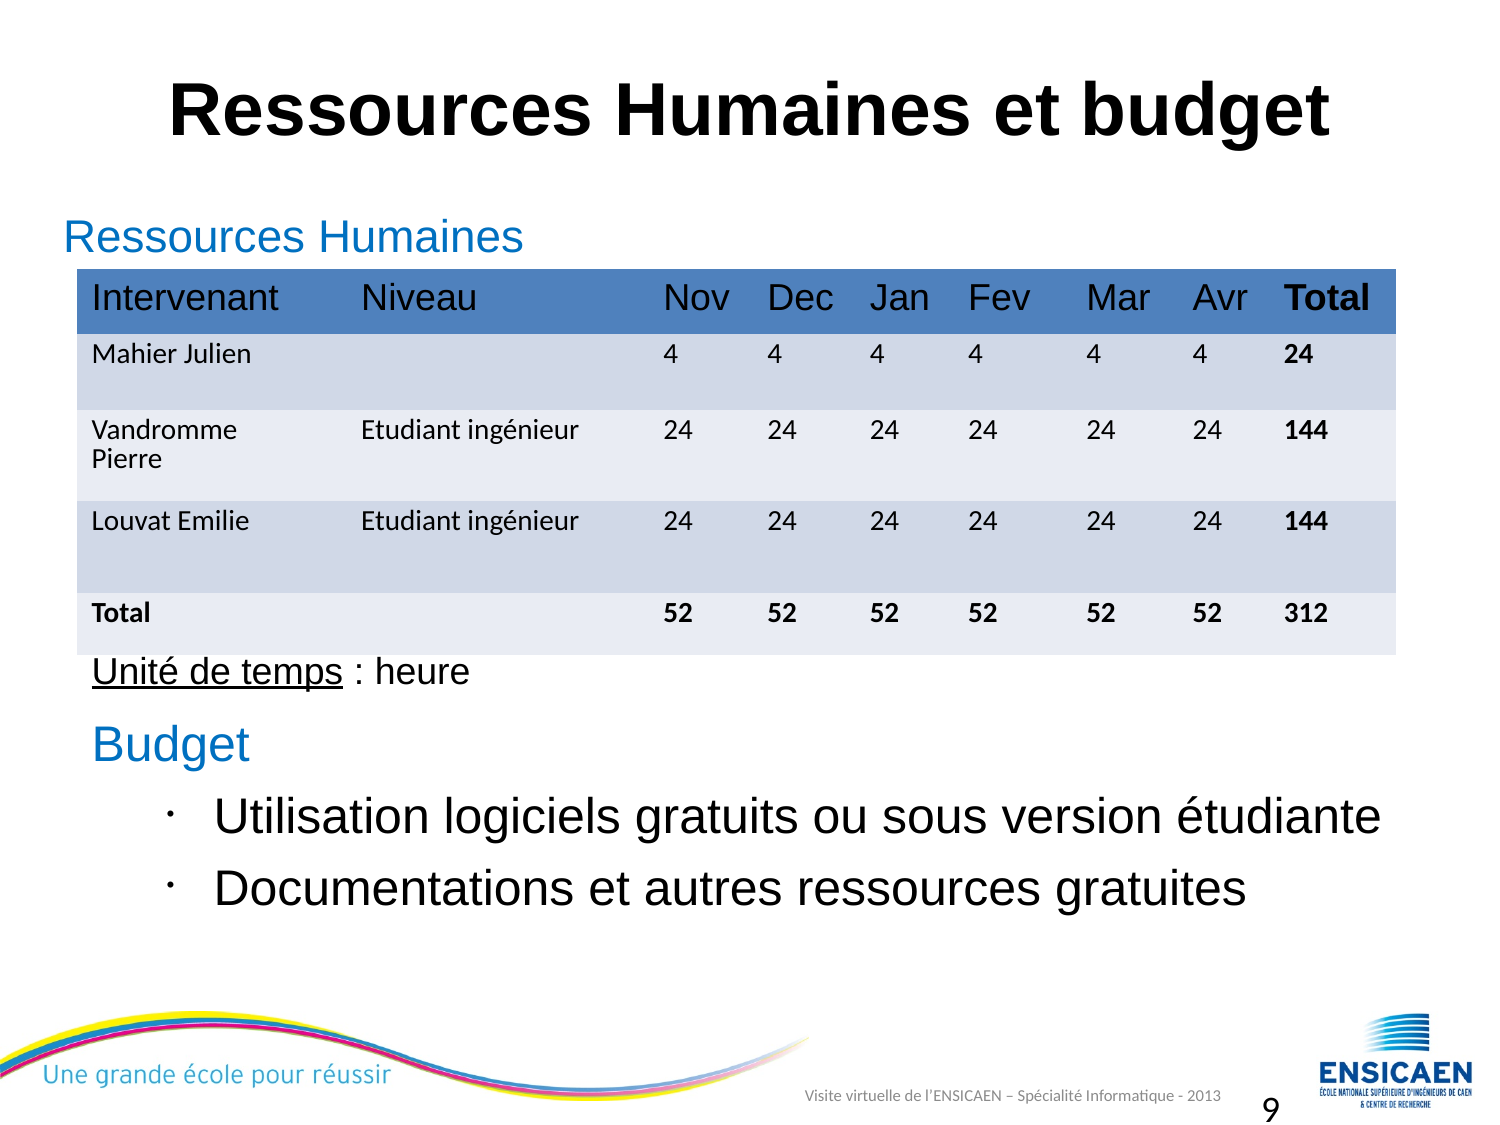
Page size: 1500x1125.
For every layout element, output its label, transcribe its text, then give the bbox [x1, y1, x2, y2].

table_cell 4 [953, 334, 1071, 410]
text_box Ressources Humaines [48, 191, 540, 270]
slide_number <numéro> [1246, 1070, 1317, 1125]
table_cell [346, 334, 648, 410]
table_cell 52 [752, 593, 855, 631]
table_cell 52 [855, 593, 953, 631]
table_cell 4 [1071, 334, 1178, 410]
table_cell 24 [953, 410, 1071, 501]
table_cell 312 [1269, 593, 1396, 631]
picture [1316, 1011, 1475, 1110]
table_cell 144 [1269, 410, 1396, 501]
table_cell 24 [1071, 410, 1178, 501]
title Ressources Humaines et budget [75, 45, 1425, 192]
table_cell 144 [1269, 501, 1396, 593]
table_cell Louvat Emilie [77, 501, 310, 593]
table_cell [310, 410, 346, 501]
text_box Unité de temps : heure [76, 631, 1412, 700]
table_header Dec [752, 269, 855, 334]
table_cell Etudiant ingénieur [346, 410, 648, 501]
text_box Budget Utilisation logiciels gratuits ou sous version étudiante Documentations et autres ressources gratuites [76, 704, 1427, 923]
table_cell Total [77, 593, 310, 631]
table_cell 24 [1178, 410, 1269, 501]
table_header Total [1269, 269, 1396, 334]
table_cell 24 [855, 501, 953, 593]
table_header Fev [953, 269, 1071, 334]
table_cell [346, 593, 648, 631]
table_cell 52 [1071, 593, 1178, 631]
table_cell [310, 334, 346, 410]
table_cell 52 [1178, 593, 1269, 631]
table_cell 4 [752, 334, 855, 410]
table_cell 24 [1269, 334, 1396, 410]
table_header Jan [855, 269, 953, 334]
table_cell 4 [1178, 334, 1269, 410]
picture [0, 1011, 809, 1101]
table_cell 24 [648, 410, 752, 501]
table_header Niveau [346, 269, 648, 334]
table_cell 4 [648, 334, 752, 410]
table_header [310, 270, 346, 334]
table_cell 24 [1178, 501, 1269, 593]
table_cell 24 [752, 501, 855, 593]
table_cell 24 [752, 410, 855, 501]
table_cell Etudiant ingénieur [346, 501, 648, 593]
table_header Nov [648, 269, 752, 334]
table_header Mar [1071, 269, 1178, 334]
table_cell 24 [953, 501, 1071, 593]
table_cell [310, 501, 346, 593]
table_cell 24 [855, 410, 953, 501]
table_cell Vandromme Pierre [77, 410, 310, 501]
table_cell Mahier Julien [77, 334, 310, 410]
table_header Avr [1178, 269, 1269, 334]
table_cell 4 [855, 334, 953, 410]
table_cell 24 [648, 501, 752, 593]
table_cell [310, 593, 346, 631]
table_cell 52 [953, 593, 1071, 631]
table_cell 24 [1071, 501, 1178, 593]
table_header Intervenant [77, 270, 310, 334]
table_cell 52 [648, 593, 752, 631]
